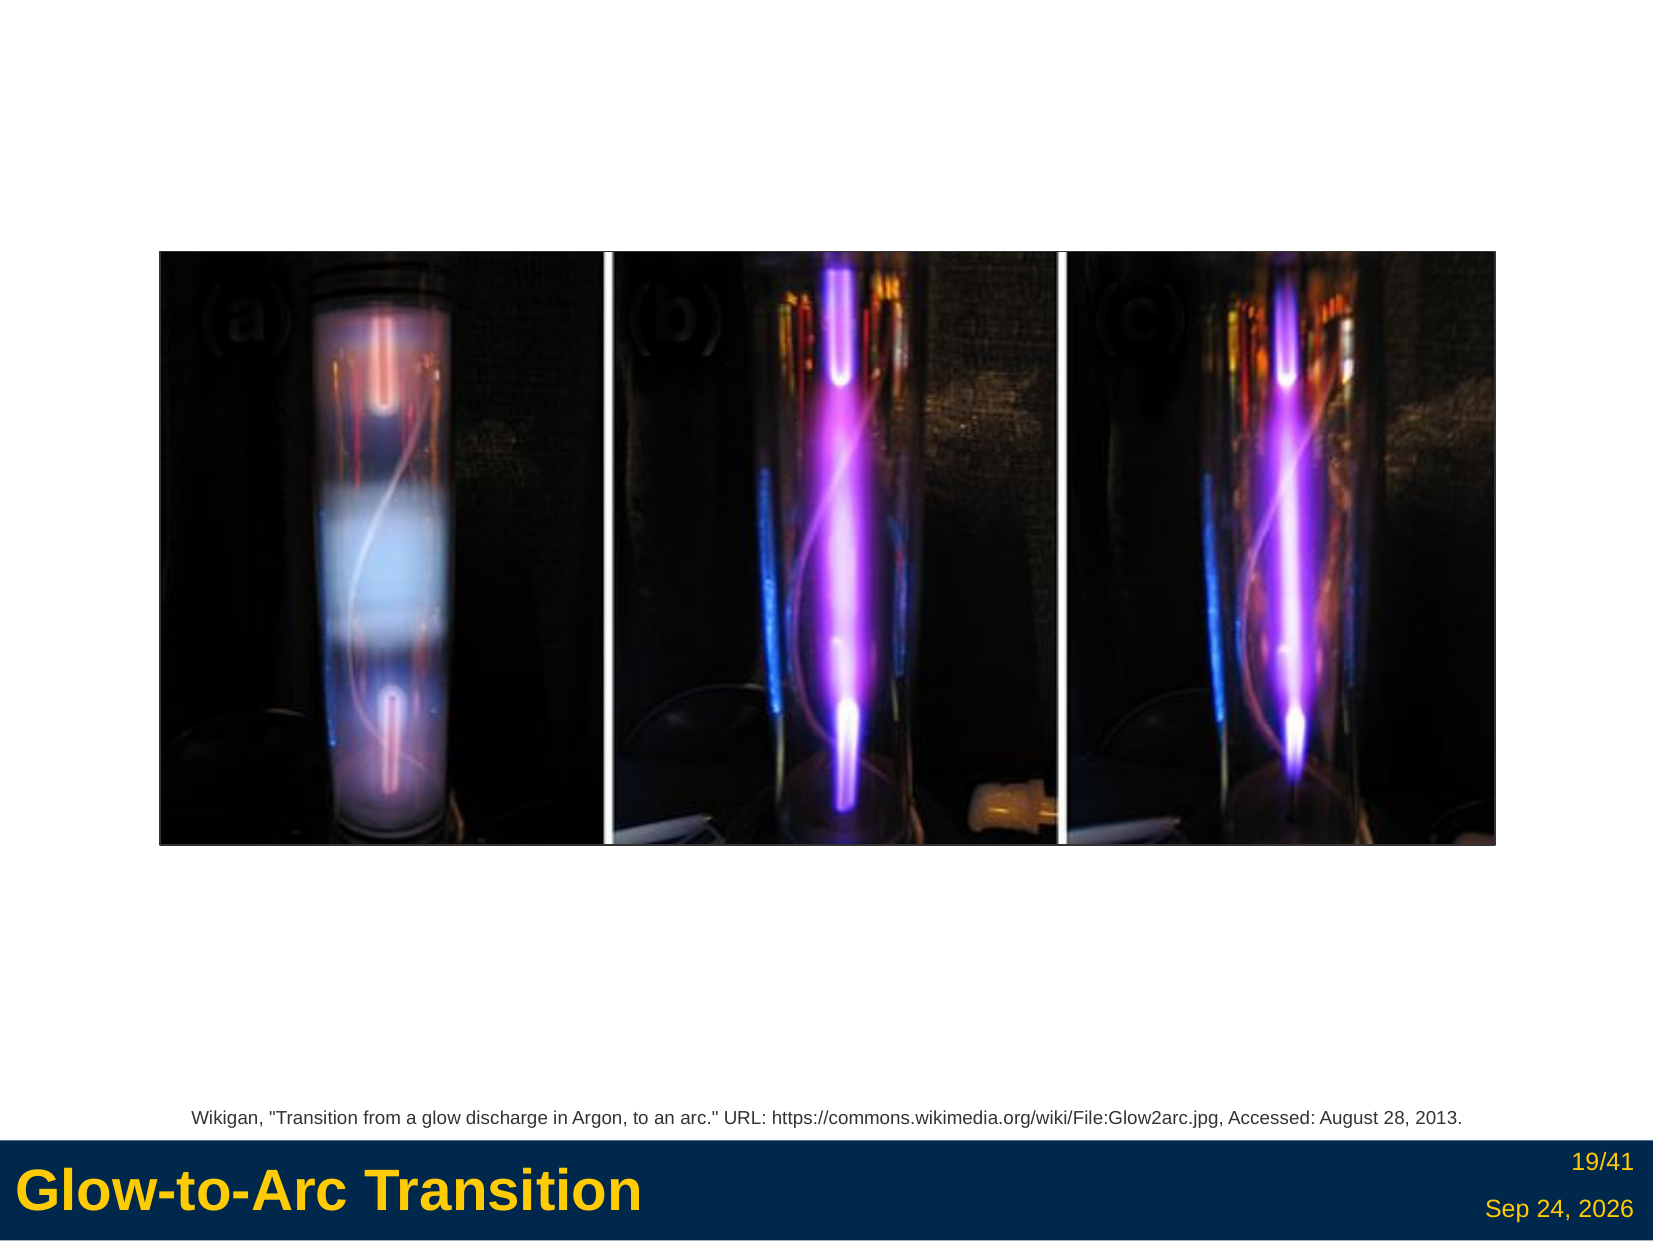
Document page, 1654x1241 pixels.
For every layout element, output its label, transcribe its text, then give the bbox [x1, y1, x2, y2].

picture [160, 252, 1495, 845]
title Glow-to-Arc Transition [14, 1140, 1380, 1241]
